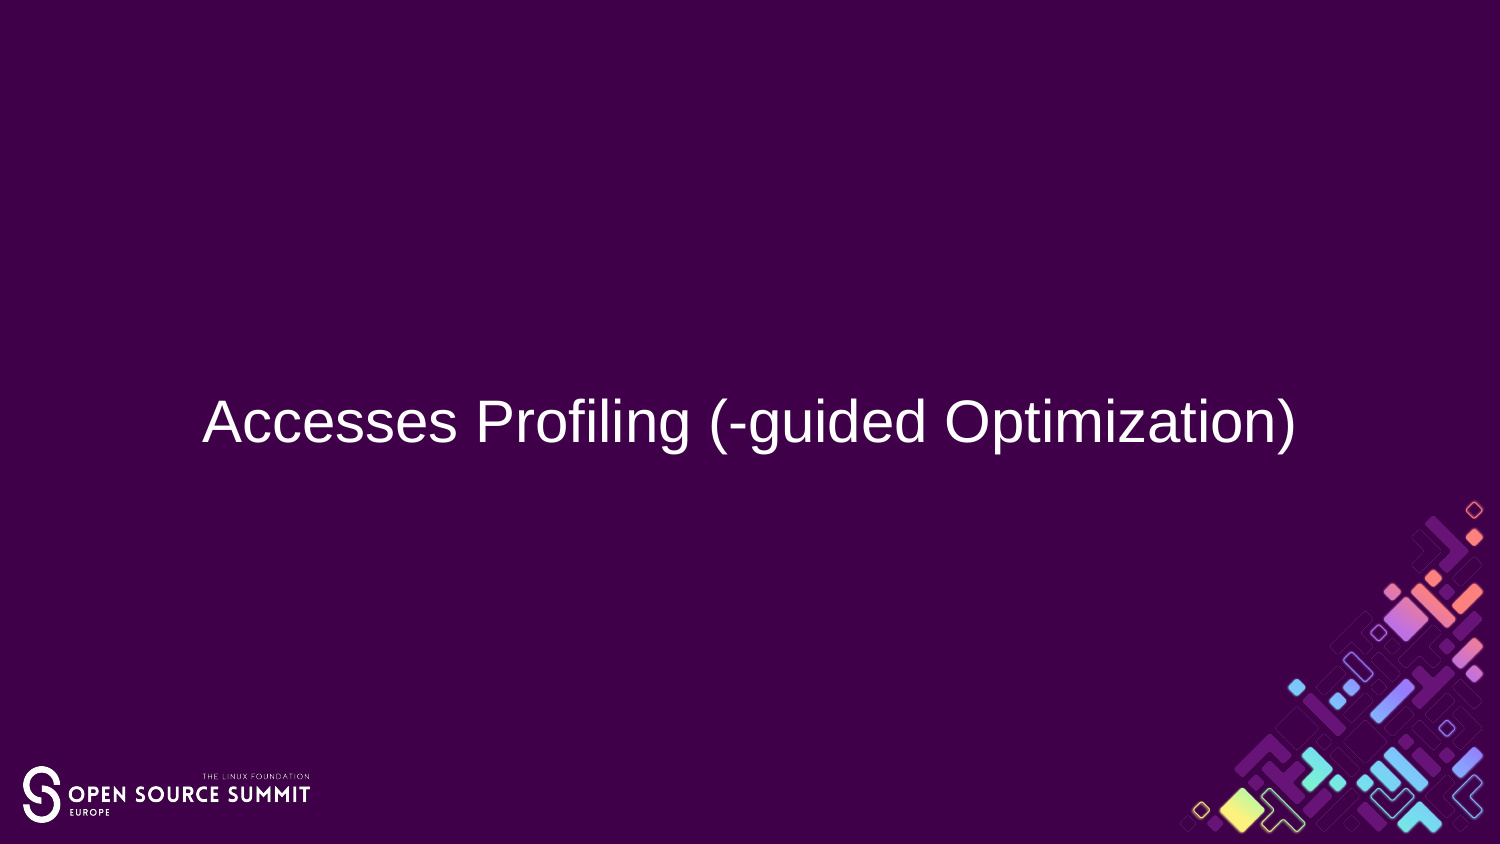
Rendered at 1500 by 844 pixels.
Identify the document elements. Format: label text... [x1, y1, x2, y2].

picture [23, 766, 310, 823]
title Accesses Profiling (-guided Optimization) [51, 352, 1449, 491]
picture [1169, 489, 1494, 844]
